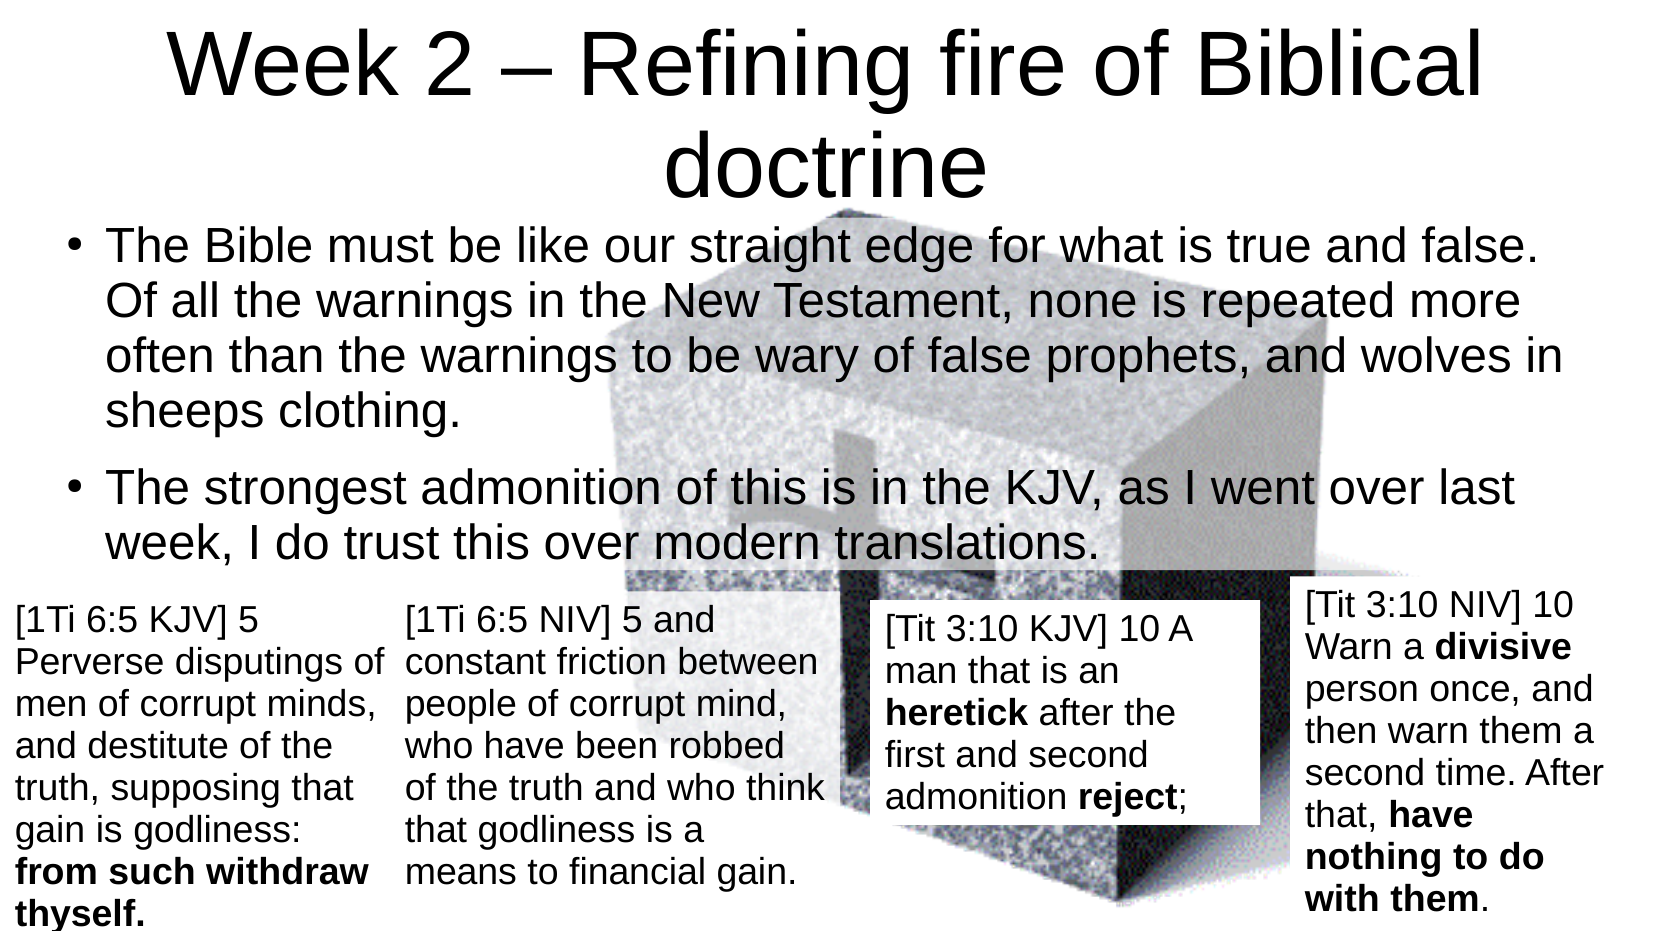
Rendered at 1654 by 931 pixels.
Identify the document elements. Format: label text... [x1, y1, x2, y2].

text_box [1Ti 6:5 NIV] 5 and constant friction between people of corrupt mind, who have been robbed of the truth and who think that godliness is a means to financial gain. [390, 591, 841, 916]
list The Bible must be like our straight edge for what is true and false. Of all the warnings in the New Testament, none is repeated more often than the warnings to be wary of false prophets, and wolves in sheeps clothing. The strongest admonition of this is in the KJV, as I went over last week, I do trust this over modern translations. [52, 217, 1606, 571]
text_box [1Ti 6:5 KJV] 5 Perverse disputings of men of corrupt minds, and destitute of the truth, supposing that gain is godliness: from such withdraw thyself. [0, 591, 406, 931]
picture [577, 183, 1654, 931]
text_box [Tit 3:10 KJV] 10 A man that is an heretick after the first and second admonition reject; [870, 600, 1261, 825]
title Week 2 – Refining fire of Biblical doctrine [82, 12, 1571, 217]
text_box [Tit 3:10 NIV] 10 Warn a divisive person once, and then warn them a second time. After that, have nothing to do with them. [1290, 576, 1636, 927]
